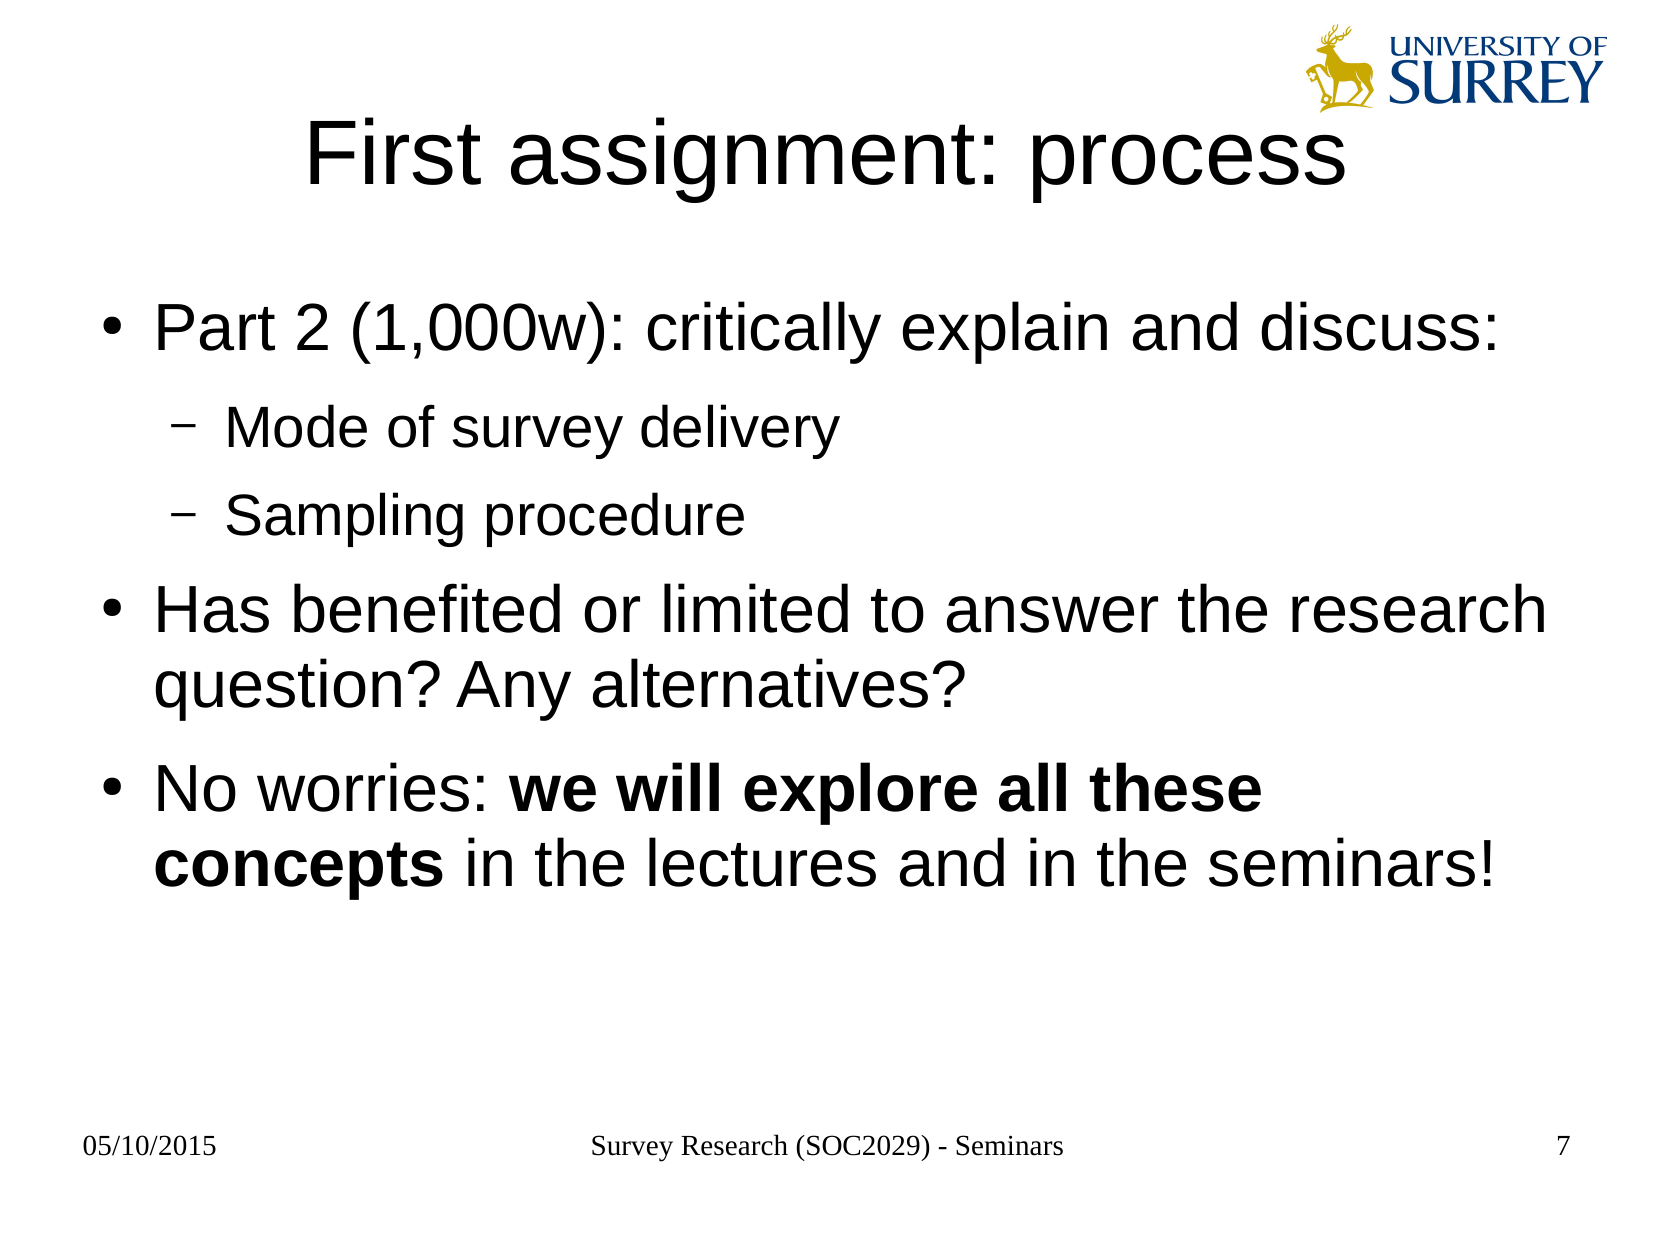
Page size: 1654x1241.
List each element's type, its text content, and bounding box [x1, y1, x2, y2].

picture [1306, 23, 1607, 113]
title First assignment: process [82, 49, 1571, 257]
list Part 2 (1,000w): critically explain and discuss: Mode of survey delivery Sampling procedure Has benefited or limited to answer the research question? Any alternatives? No worries: we will explore all these concepts in the lectures and in the seminars! [82, 290, 1571, 1010]
